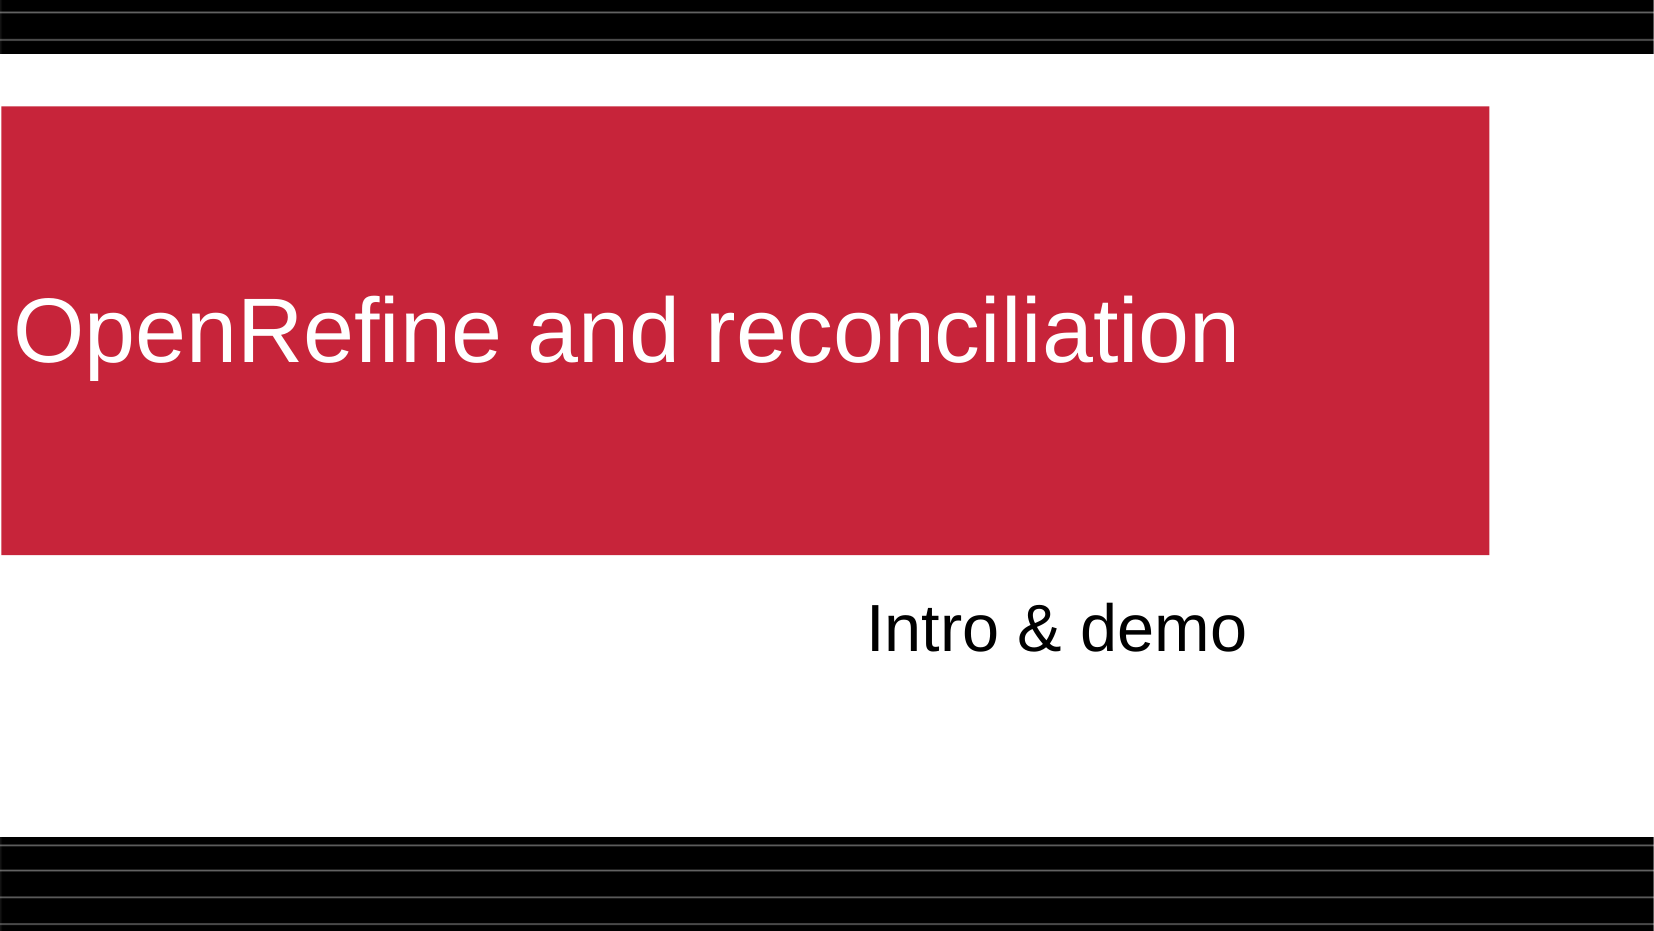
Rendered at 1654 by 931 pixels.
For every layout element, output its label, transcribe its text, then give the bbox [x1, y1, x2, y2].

picture [0, 0, 1654, 54]
title OpenRefine and reconciliation [1, 106, 1490, 556]
picture [0, 837, 1654, 931]
subtitle Intro & demo [625, 590, 1489, 804]
